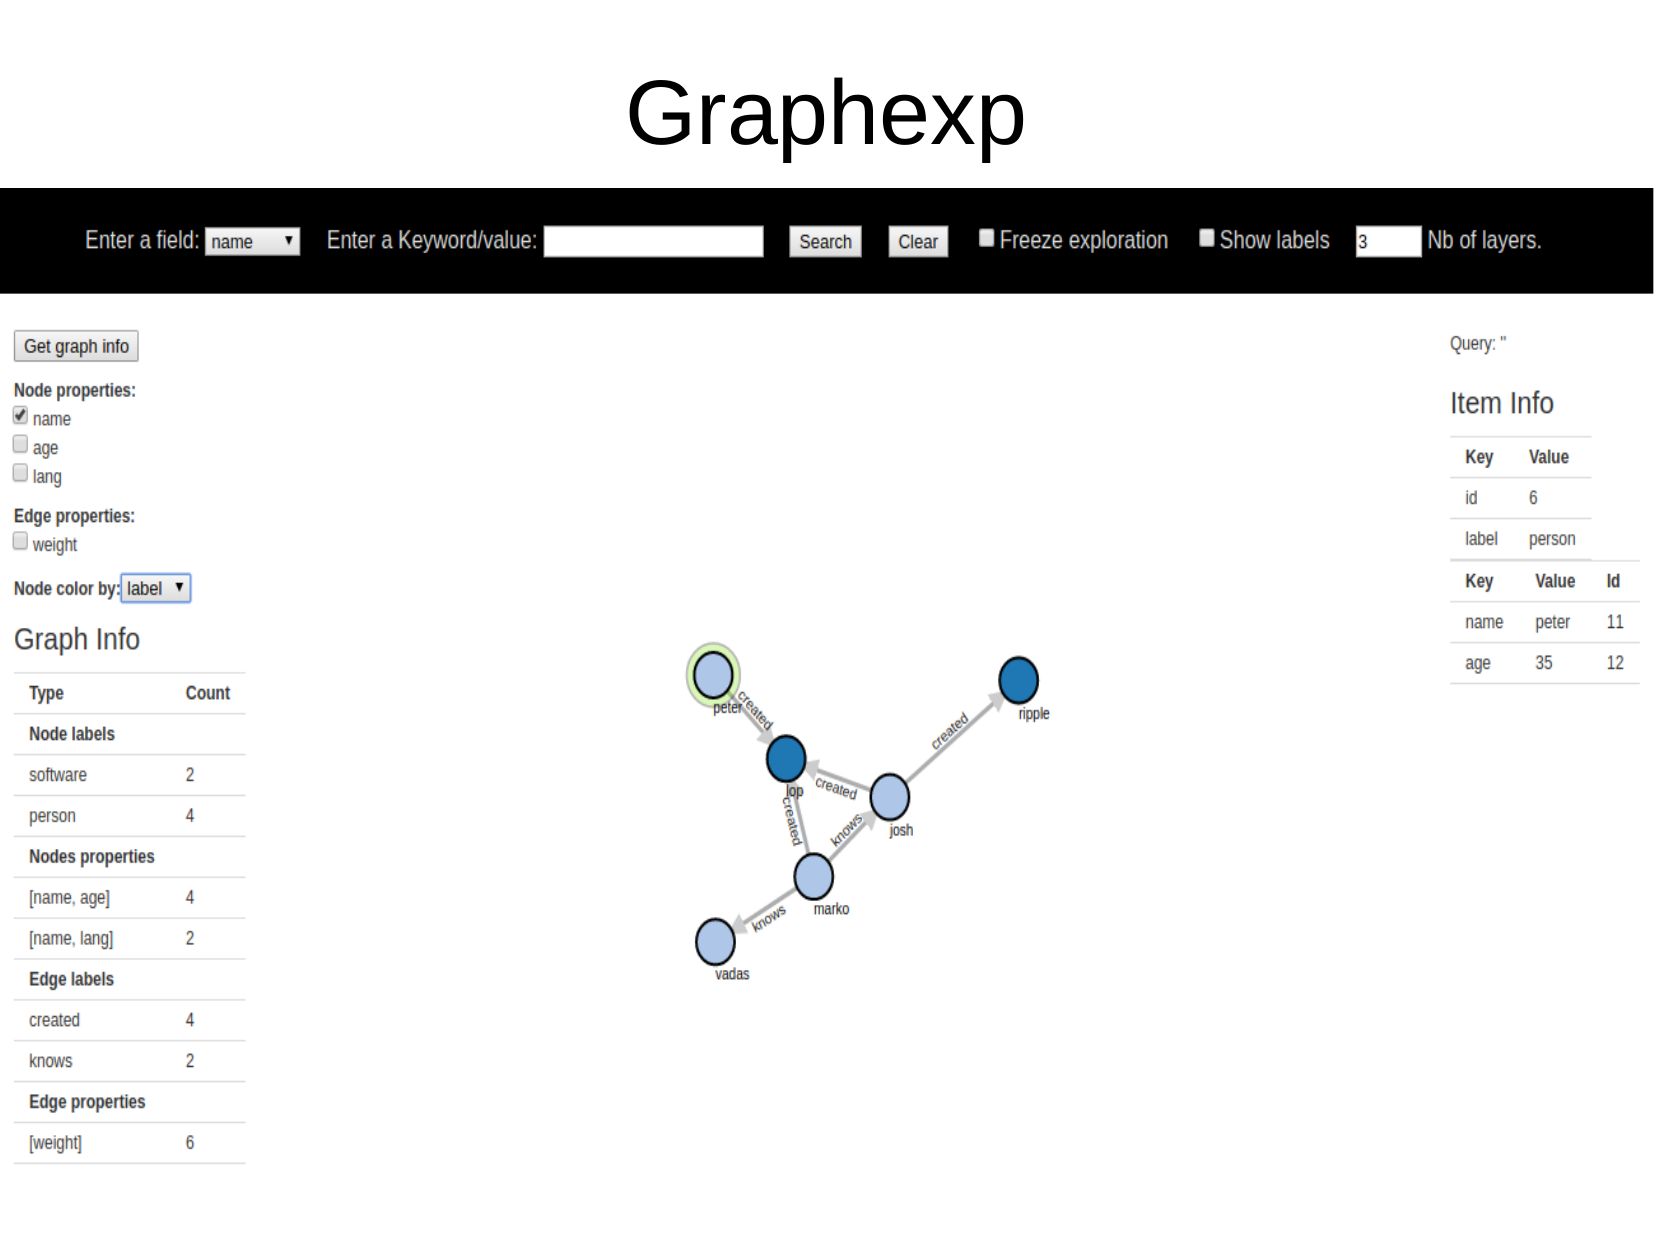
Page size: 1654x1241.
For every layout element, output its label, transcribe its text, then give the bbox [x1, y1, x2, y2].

picture [0, 188, 1654, 1237]
title Graphexp [82, 49, 1571, 178]
